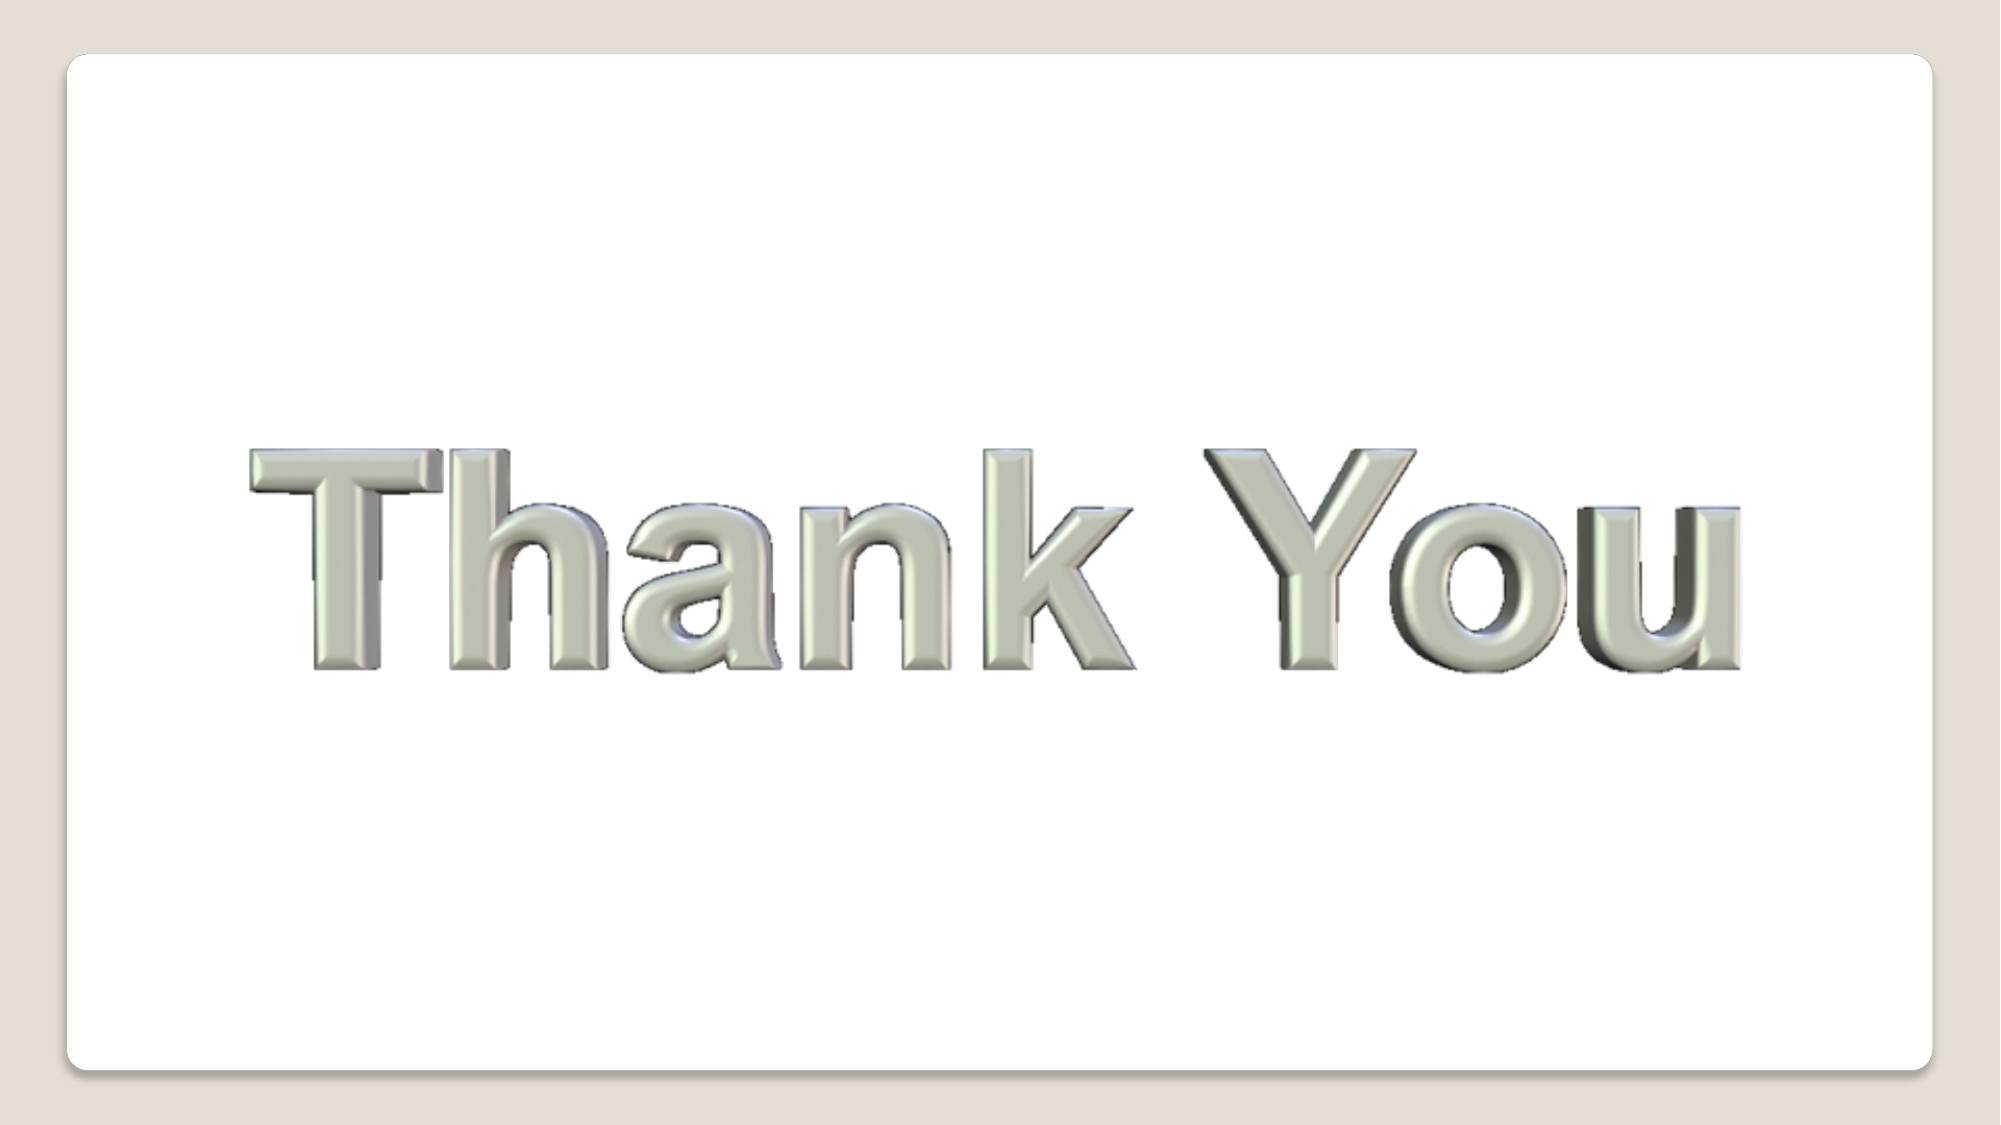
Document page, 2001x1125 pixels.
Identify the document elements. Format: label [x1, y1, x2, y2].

text_box [0, 0, 2000, 1125]
